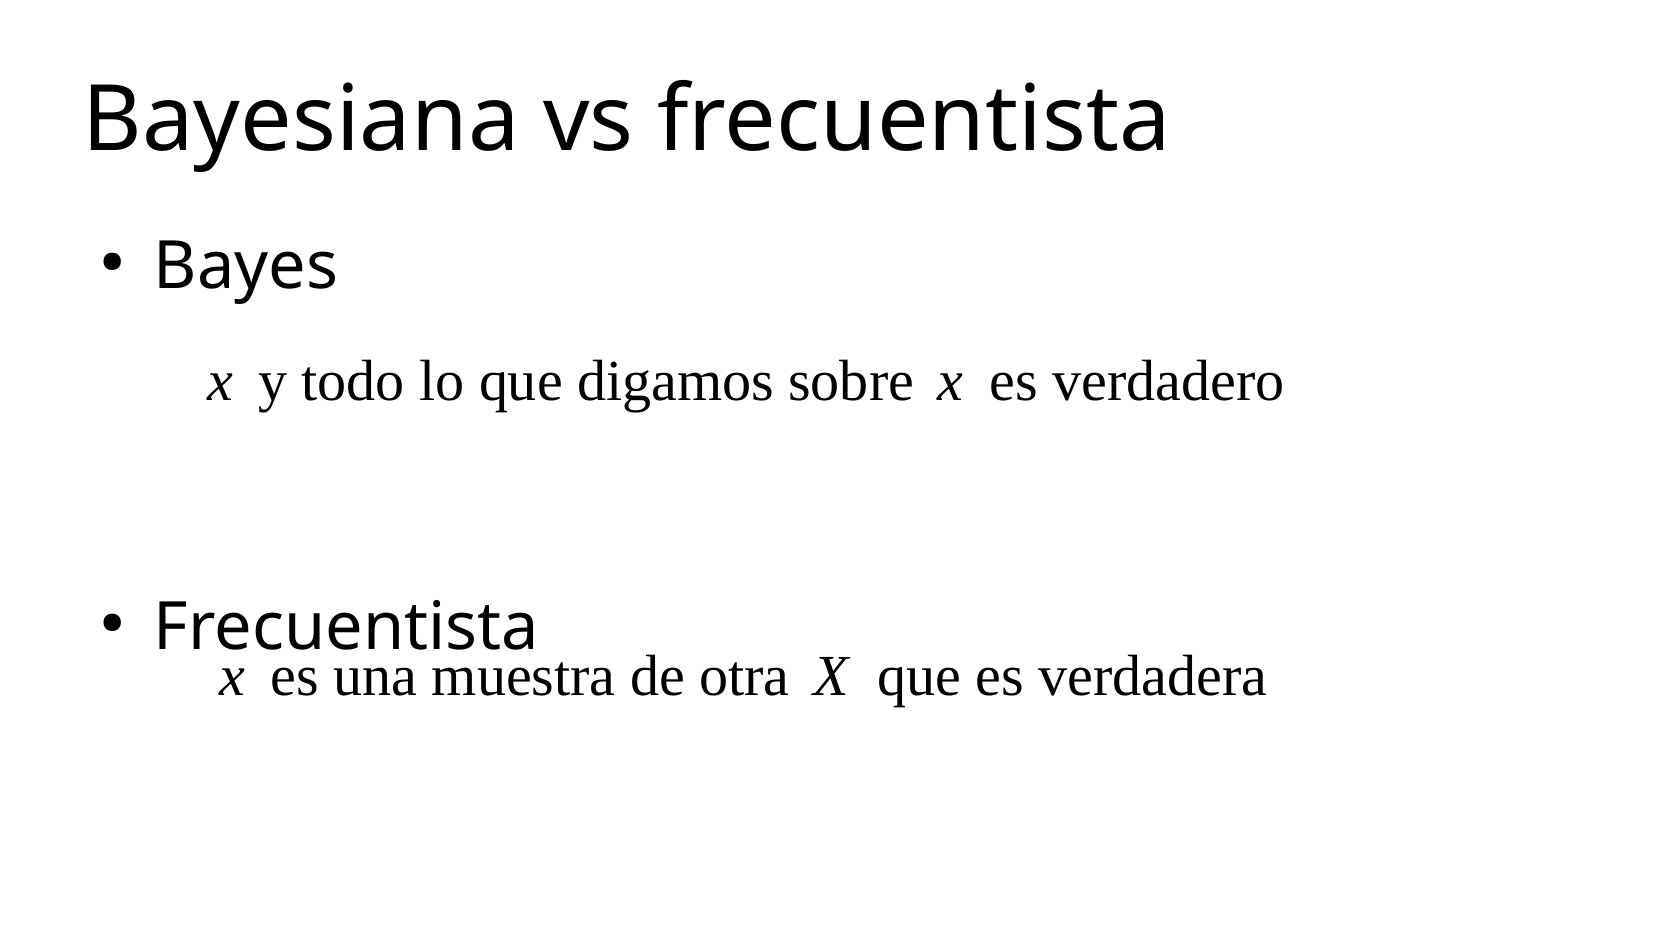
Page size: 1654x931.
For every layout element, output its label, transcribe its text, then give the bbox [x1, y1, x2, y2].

title Bayesiana vs frecuentista [82, 37, 1571, 193]
list Bayes Frecuentista [82, 217, 1571, 758]
chart [209, 644, 1276, 709]
chart [197, 349, 1291, 414]
